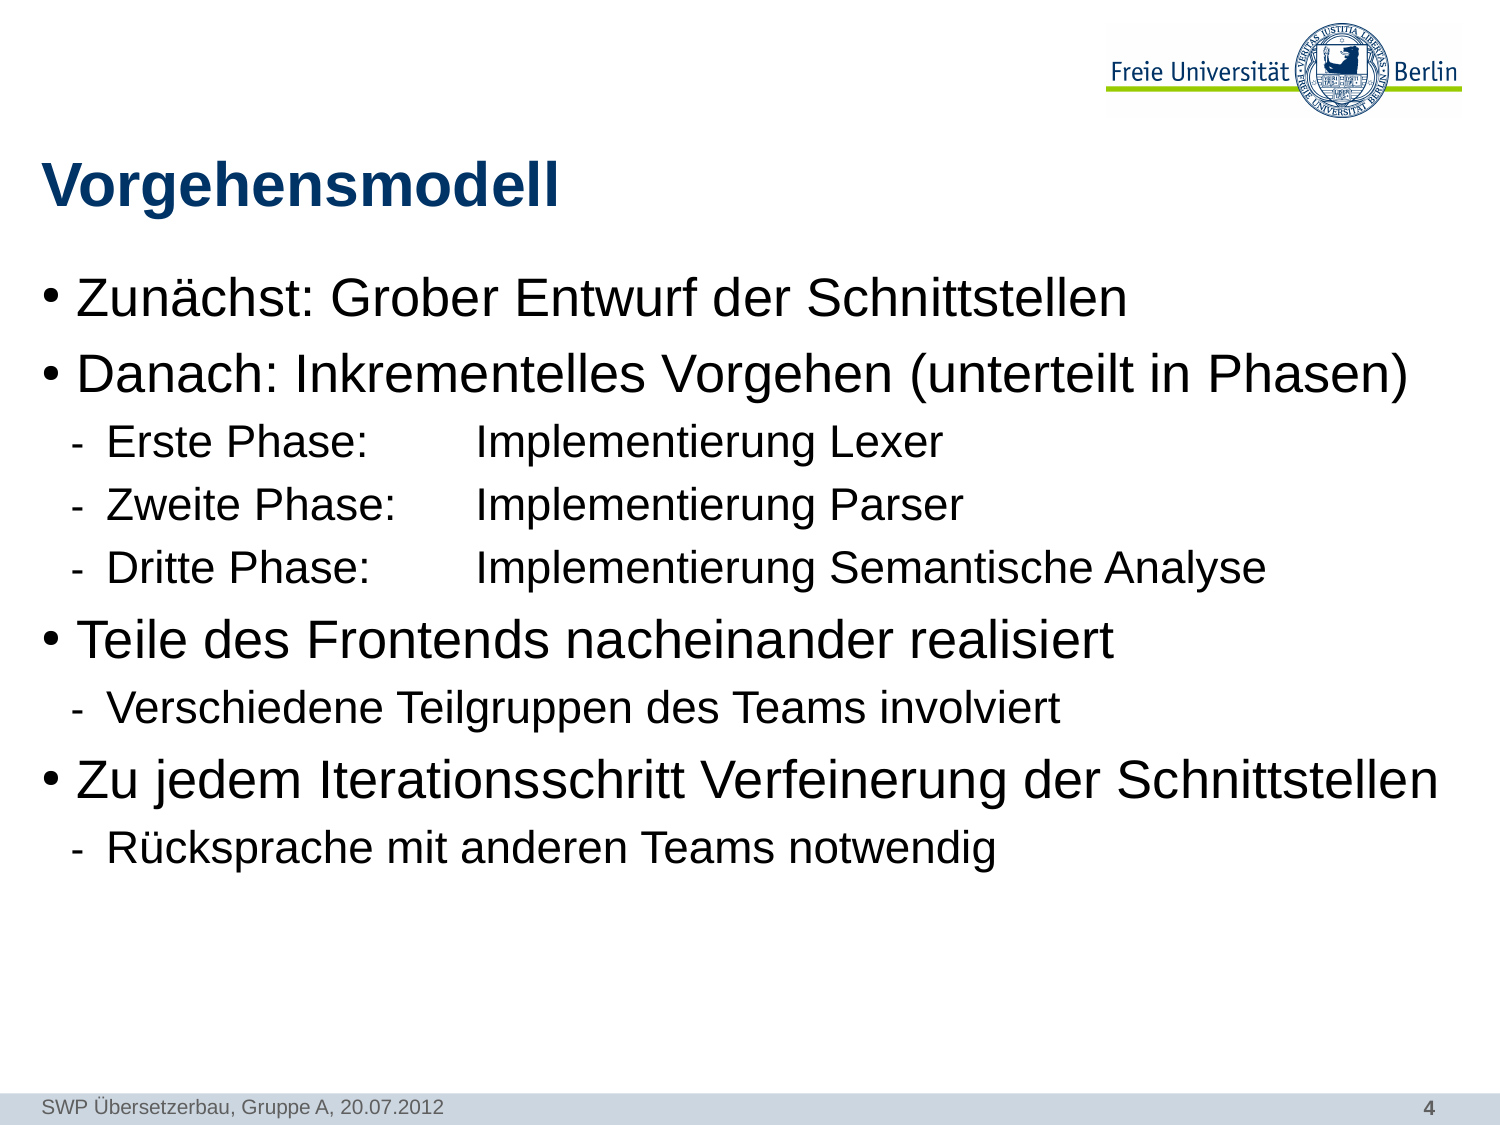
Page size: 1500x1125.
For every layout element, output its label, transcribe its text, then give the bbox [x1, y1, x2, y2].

picture [1106, 23, 1462, 118]
list Zunächst: Grober Entwurf der Schnittstellen Danach: Inkrementelles Vorgehen (unterteilt in Phasen) Erste Phase: Implementierung Lexer Zweite Phase: Implementierung Parser Dritte Phase: Implementierung Semantische Analyse Teile des Frontends nacheinander realisiert Verschiedene Teilgruppen des Teams involviert Zu jedem Iterationsschritt Verfeinerung der Schnittstellen Rücksprache mit anderen Teams notwendig [41, 265, 1460, 919]
title Vorgehensmodell [41, 149, 1460, 221]
